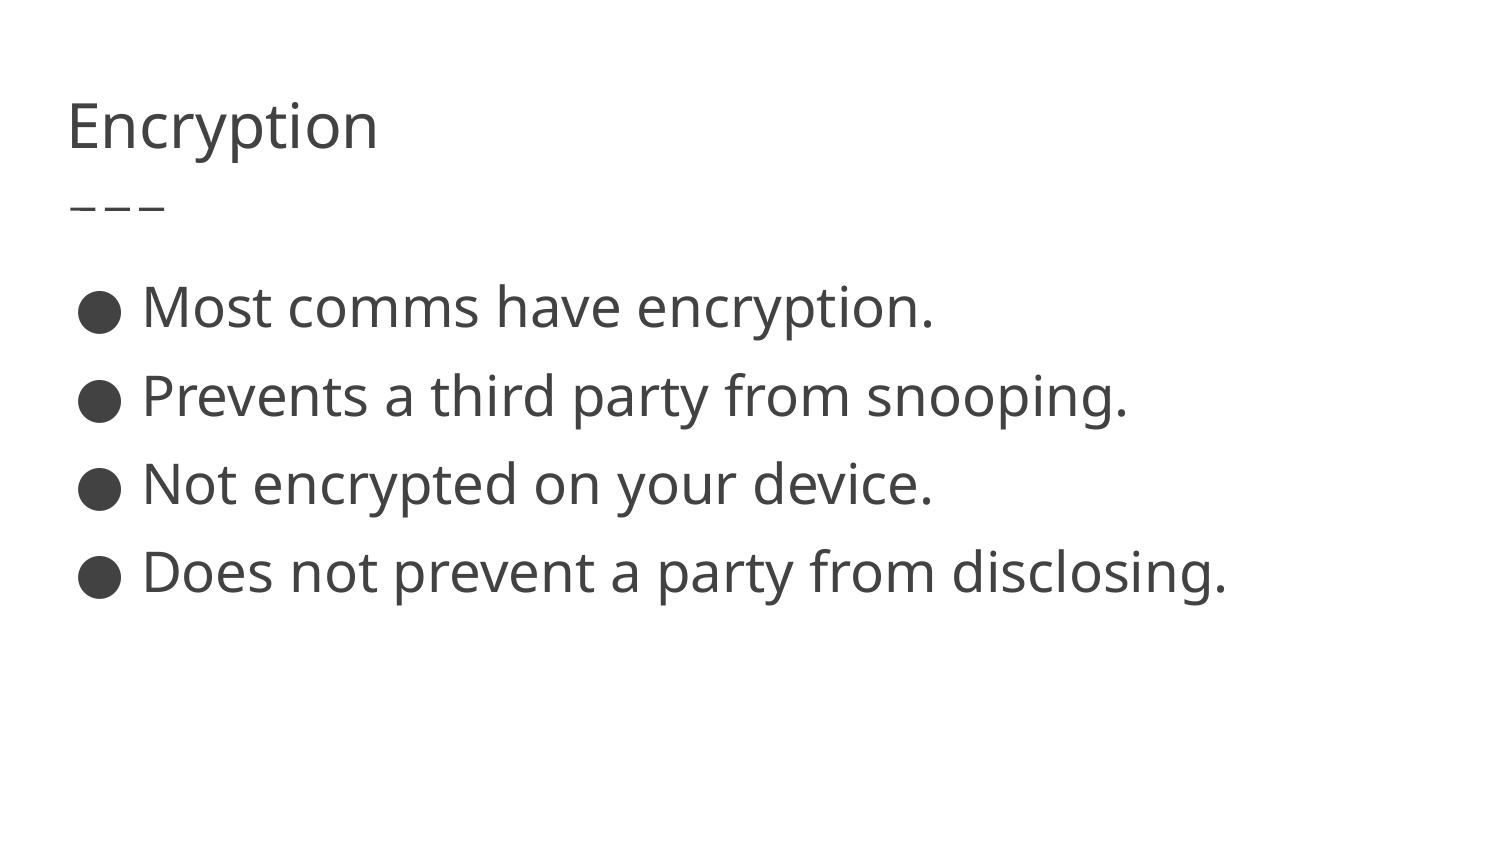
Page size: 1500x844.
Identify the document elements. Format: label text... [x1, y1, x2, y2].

list Most comms have encryption. Prevents a third party from snooping. Not encrypted on your device. Does not prevent a party from disclosing. [51, 240, 1449, 750]
title Encryption [51, 61, 1449, 182]
